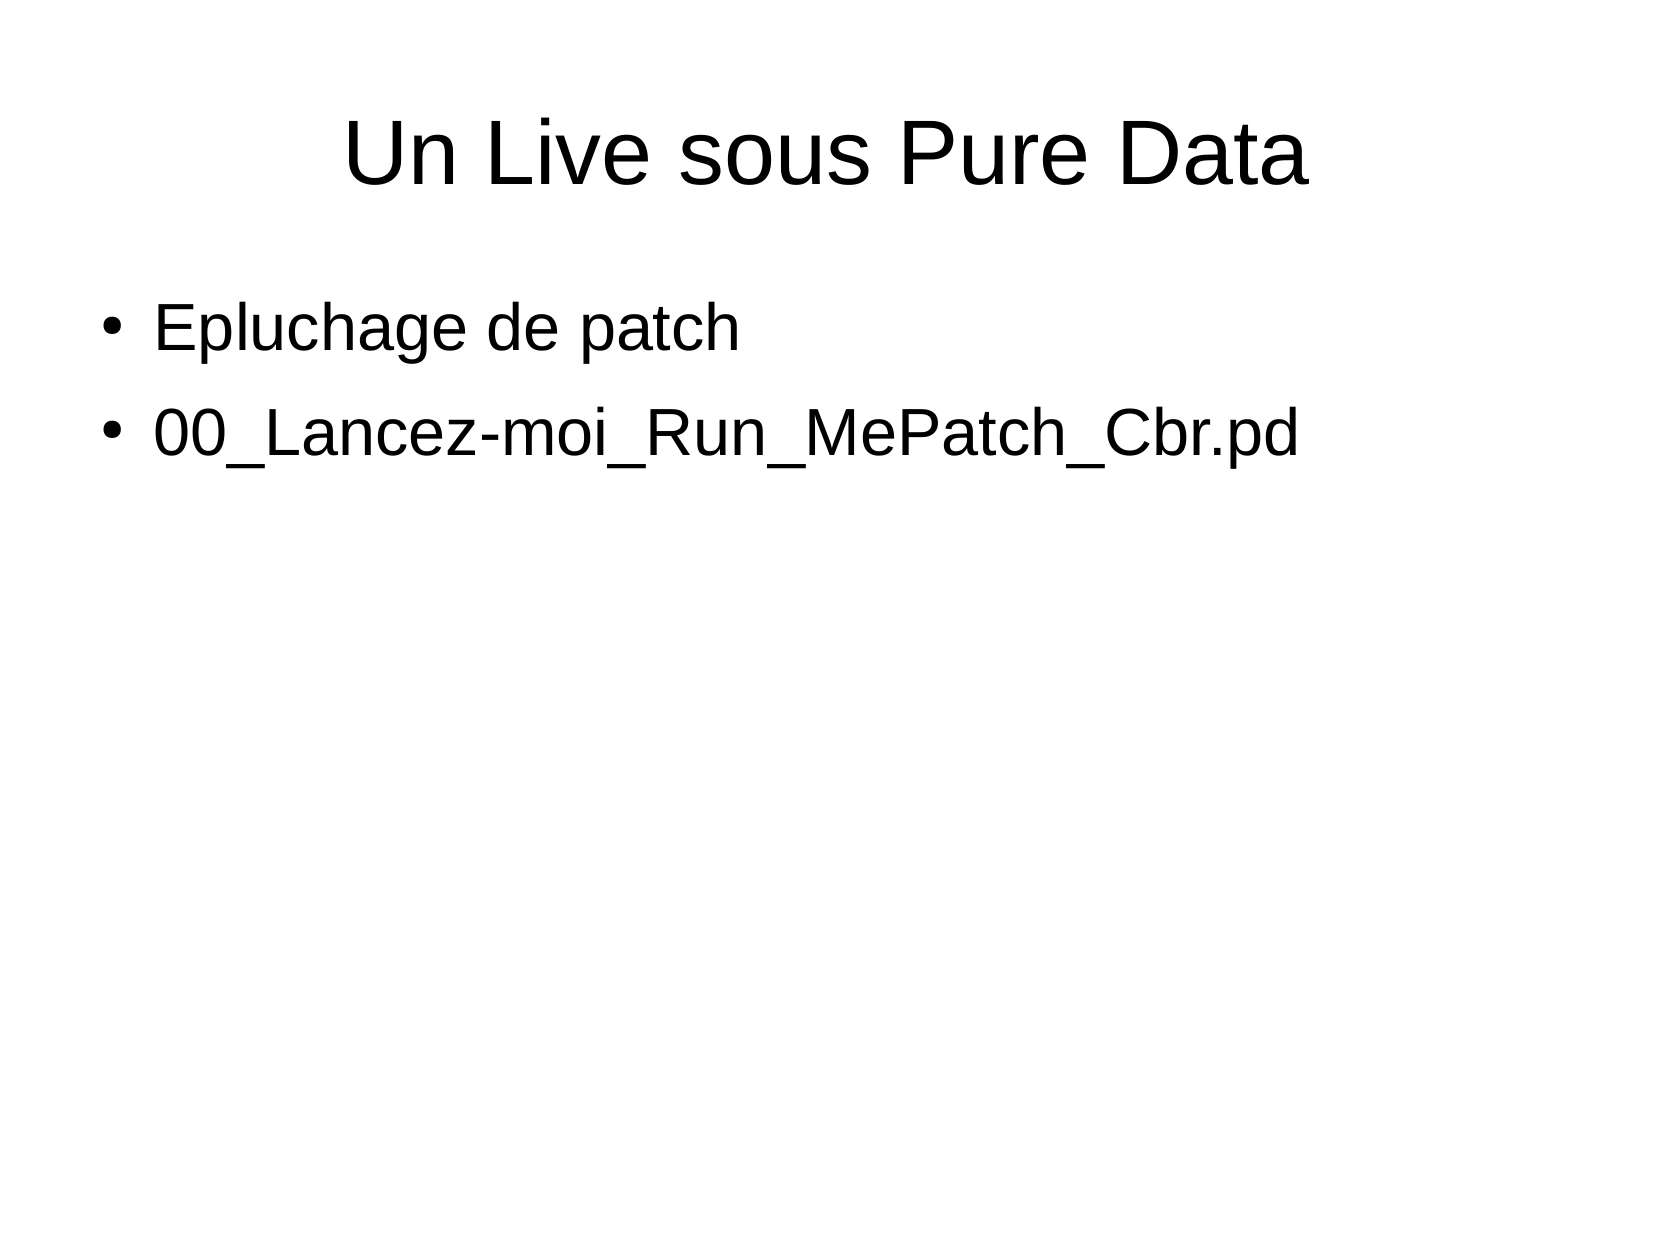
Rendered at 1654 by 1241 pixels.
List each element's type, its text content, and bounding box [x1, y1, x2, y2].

title Un Live sous Pure Data [82, 49, 1571, 257]
list Epluchage de patch 00_Lancez-moi_Run_MePatch_Cbr.pd [82, 290, 1538, 1010]
